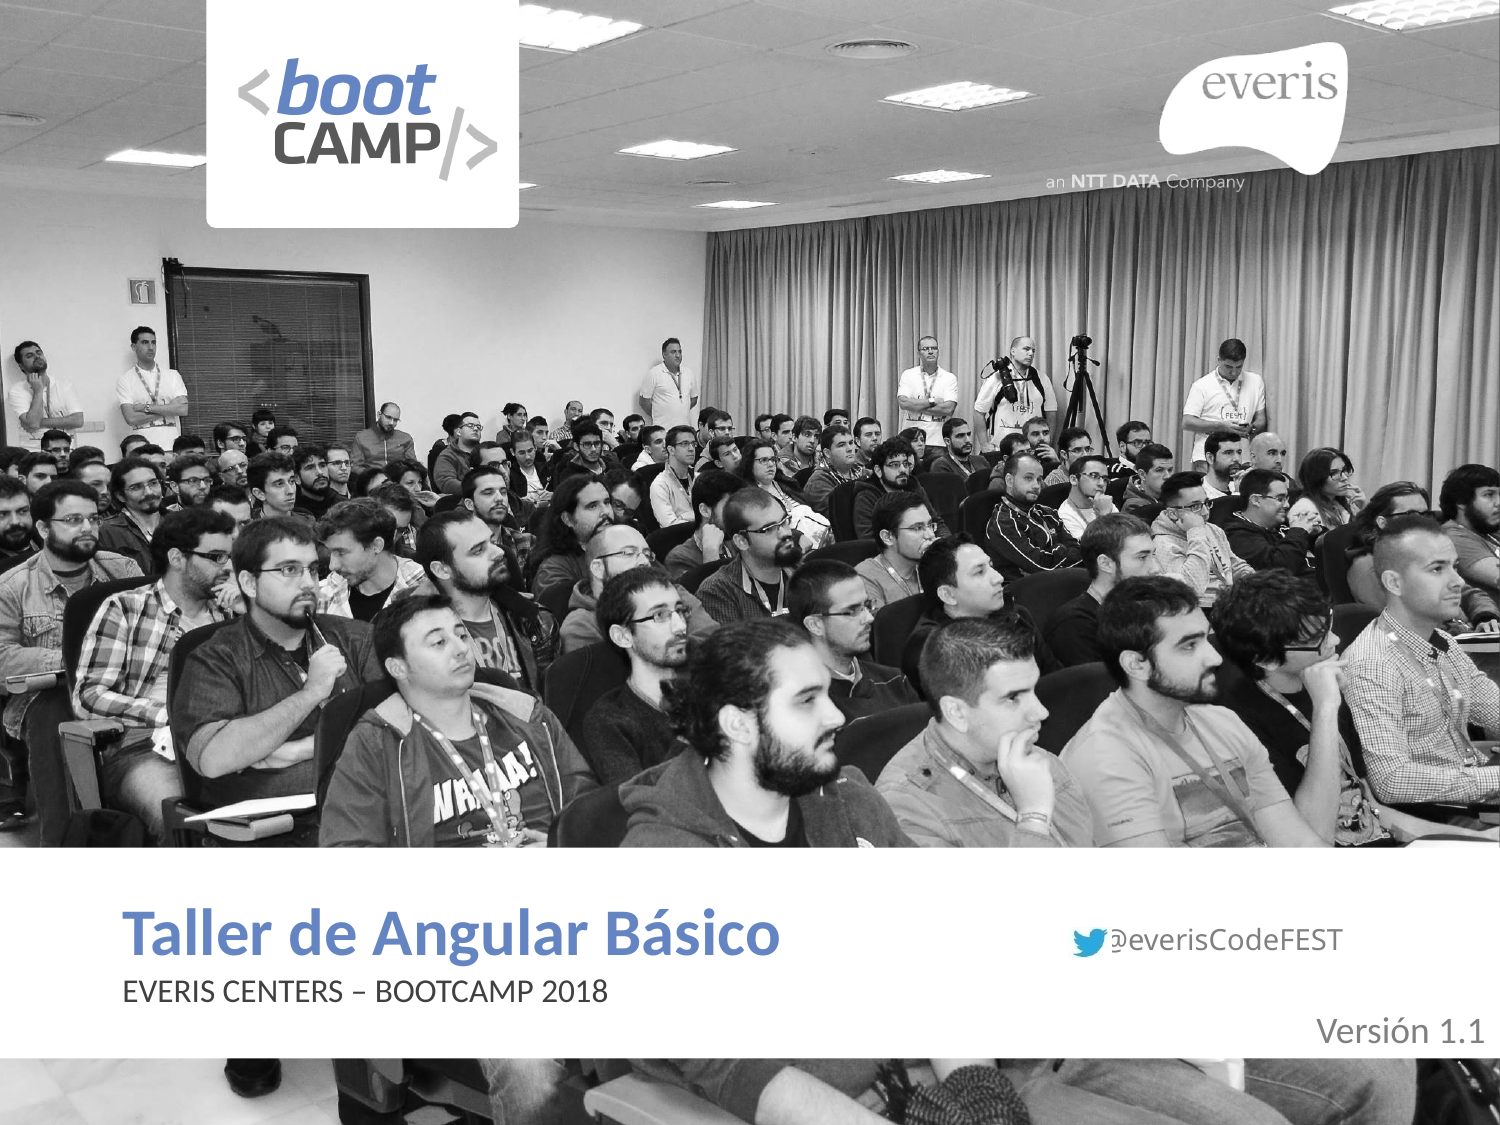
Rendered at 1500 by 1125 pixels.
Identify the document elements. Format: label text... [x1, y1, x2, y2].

text_box Versión 1.1 [1305, 999, 1500, 1059]
picture [1068, 927, 1112, 958]
picture [0, 0, 1500, 847]
picture [0, 1059, 1500, 1125]
